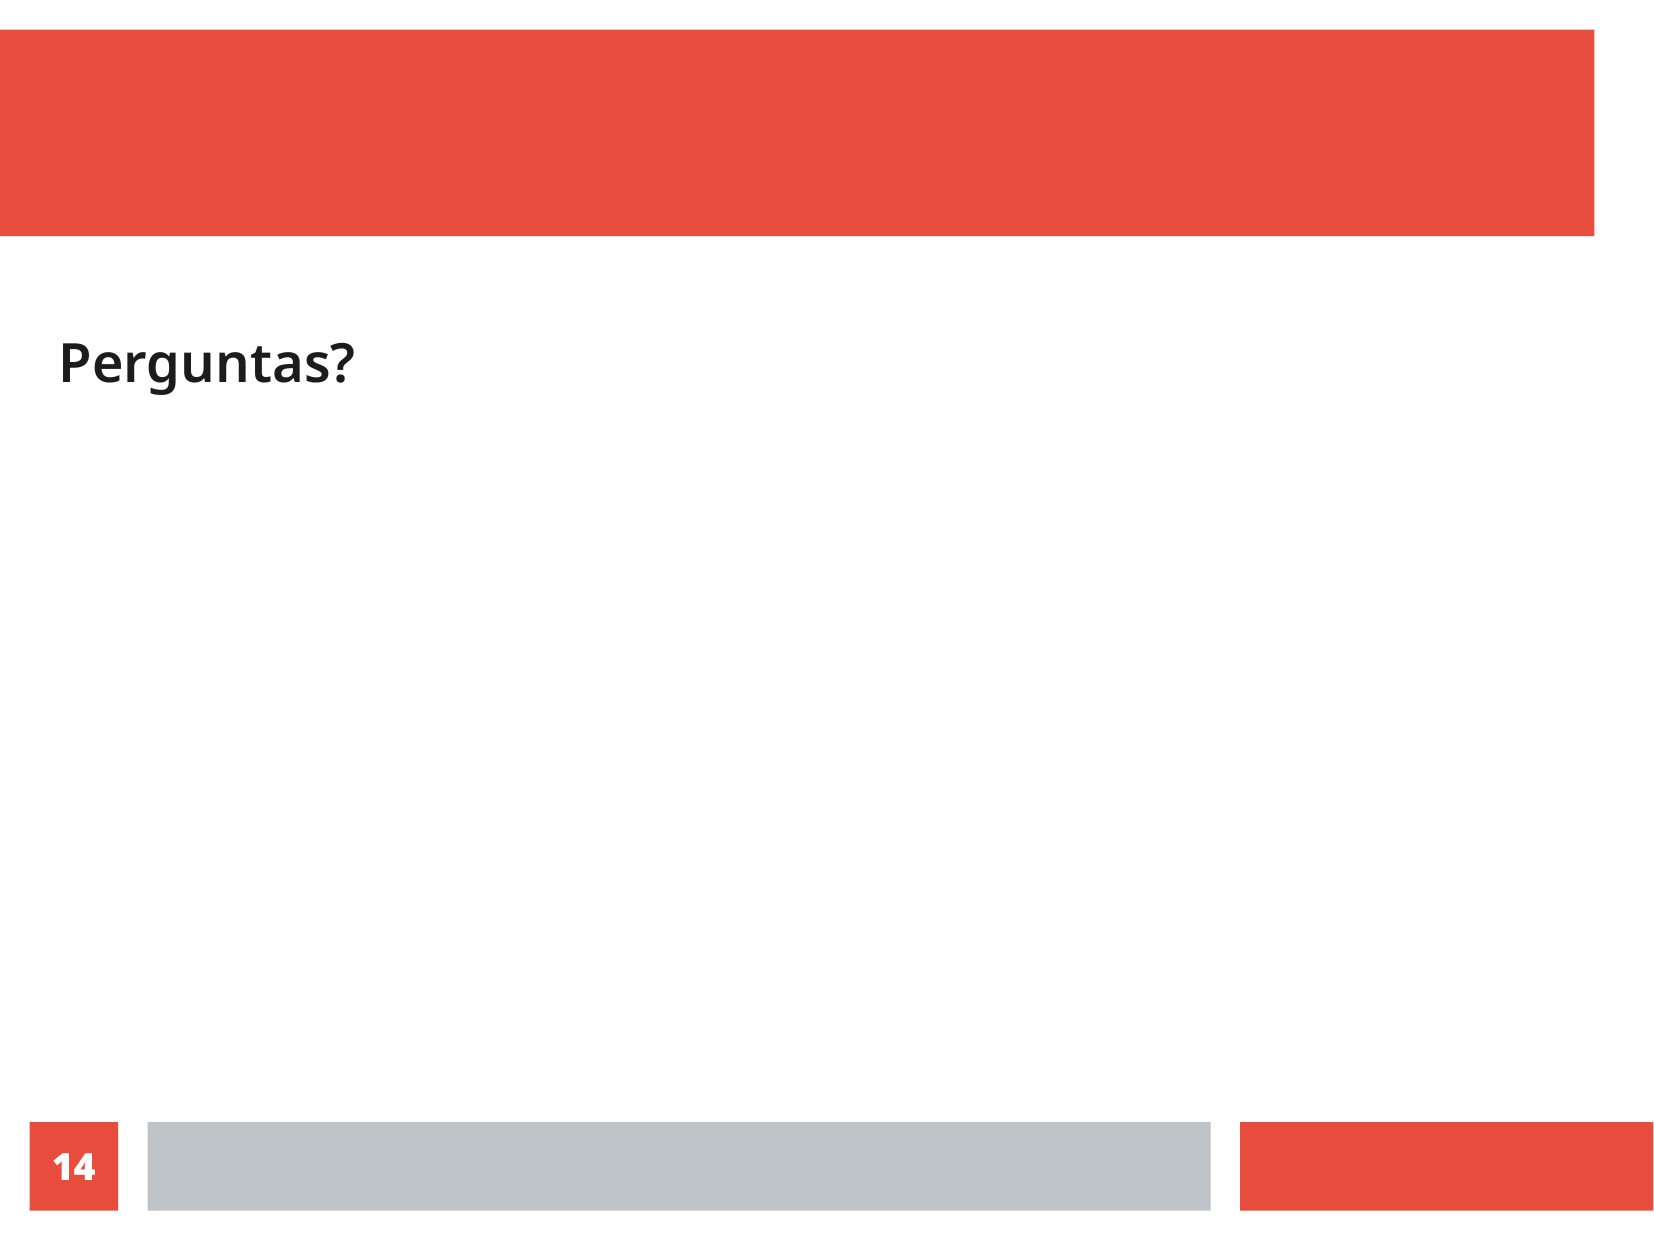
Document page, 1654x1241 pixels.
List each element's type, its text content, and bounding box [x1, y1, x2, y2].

list Perguntas? [59, 324, 1565, 1093]
